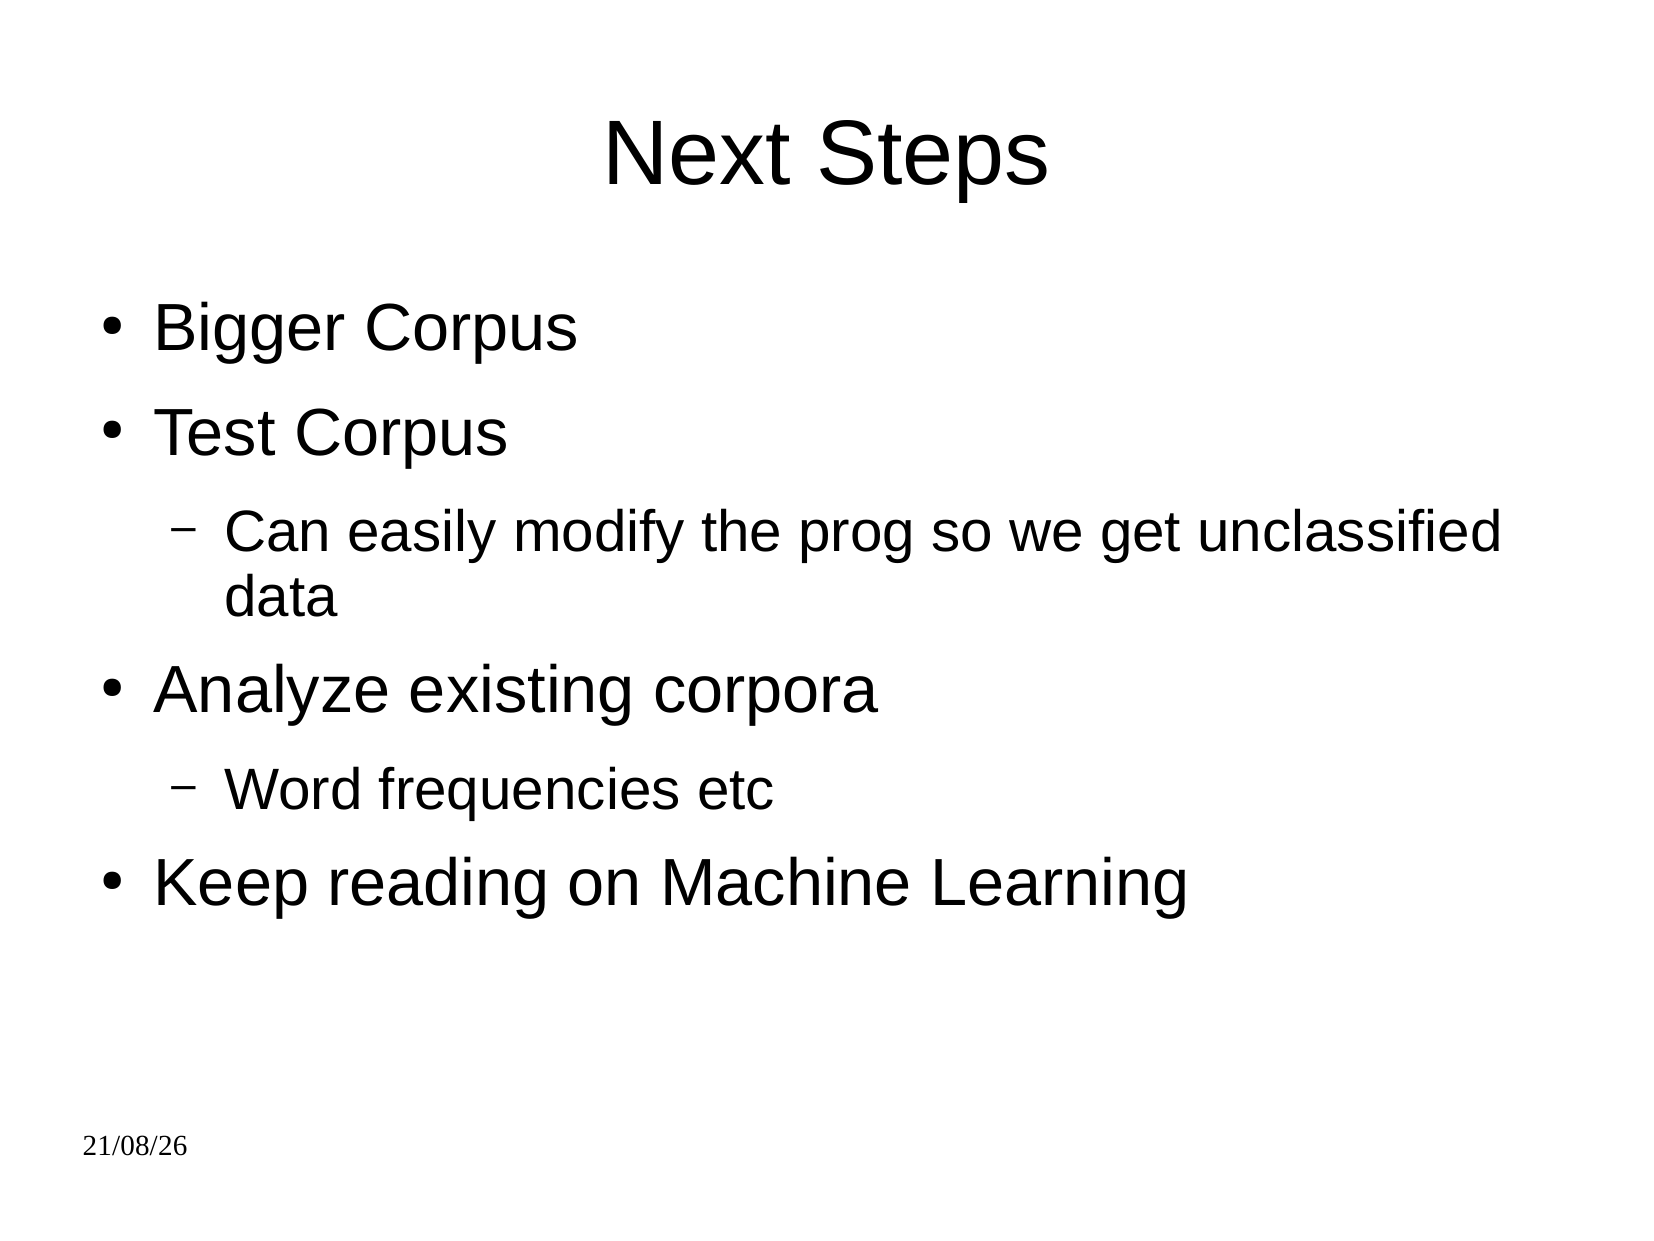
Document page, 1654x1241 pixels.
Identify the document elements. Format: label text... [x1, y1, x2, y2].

title Next Steps [82, 49, 1571, 257]
list Bigger Corpus Test Corpus Can easily modify the prog so we get unclassified data Analyze existing corpora Word frequencies etc Keep reading on Machine Learning [82, 290, 1571, 1010]
